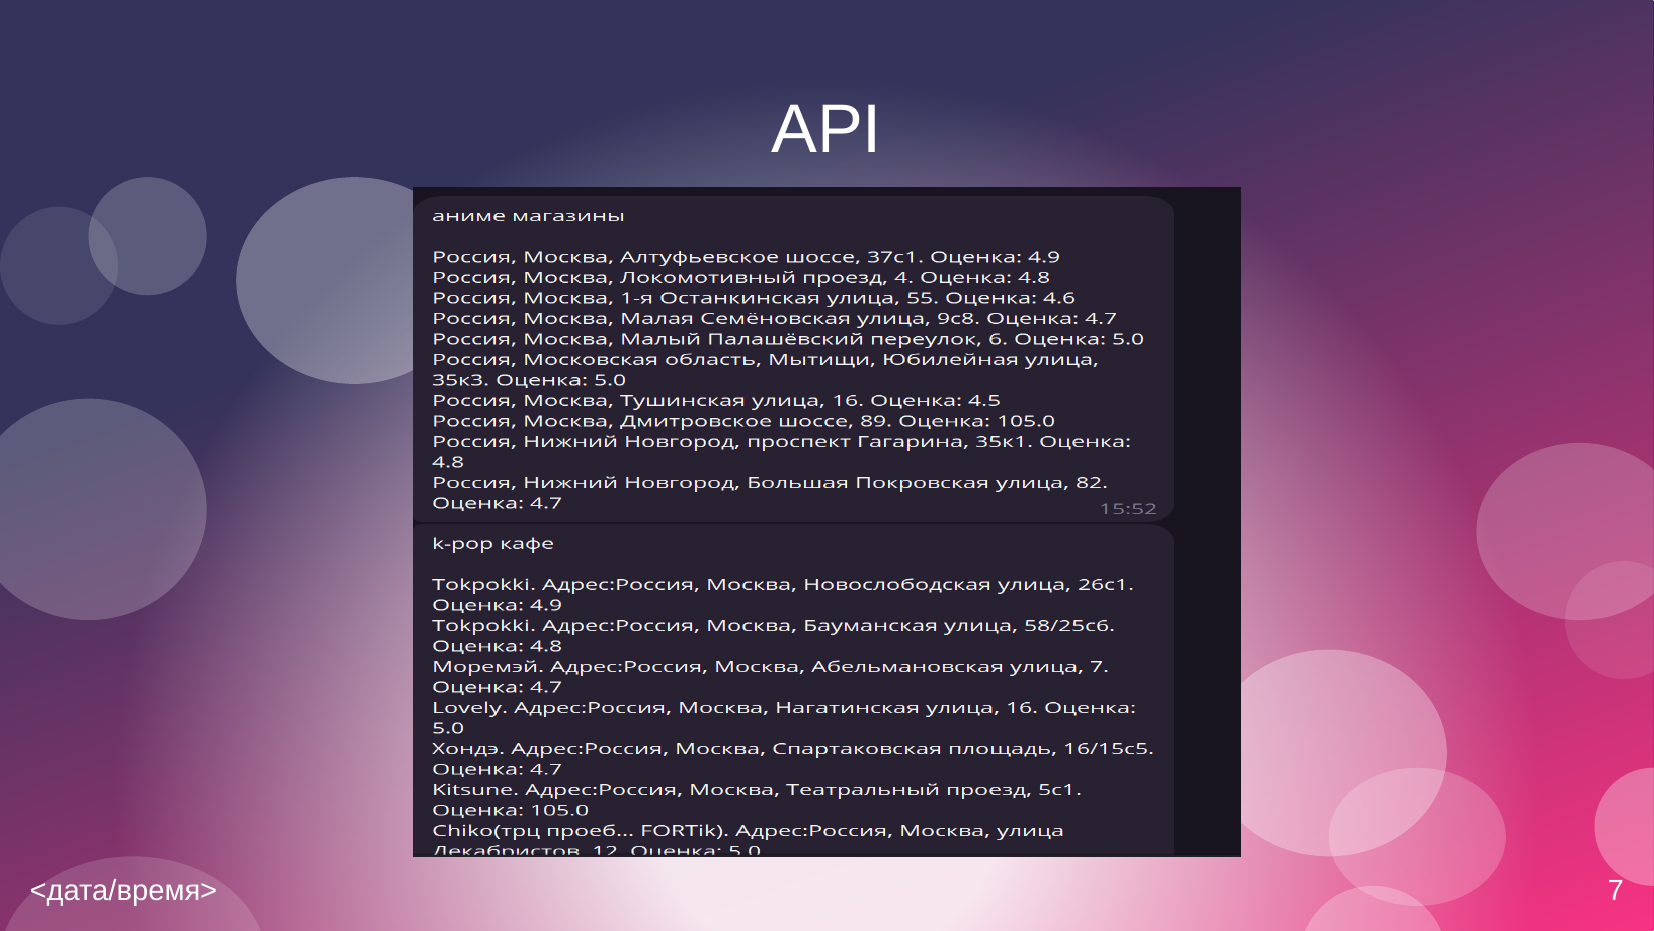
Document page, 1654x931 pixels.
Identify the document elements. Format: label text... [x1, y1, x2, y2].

picture [413, 187, 1241, 857]
title API [88, 44, 1565, 207]
